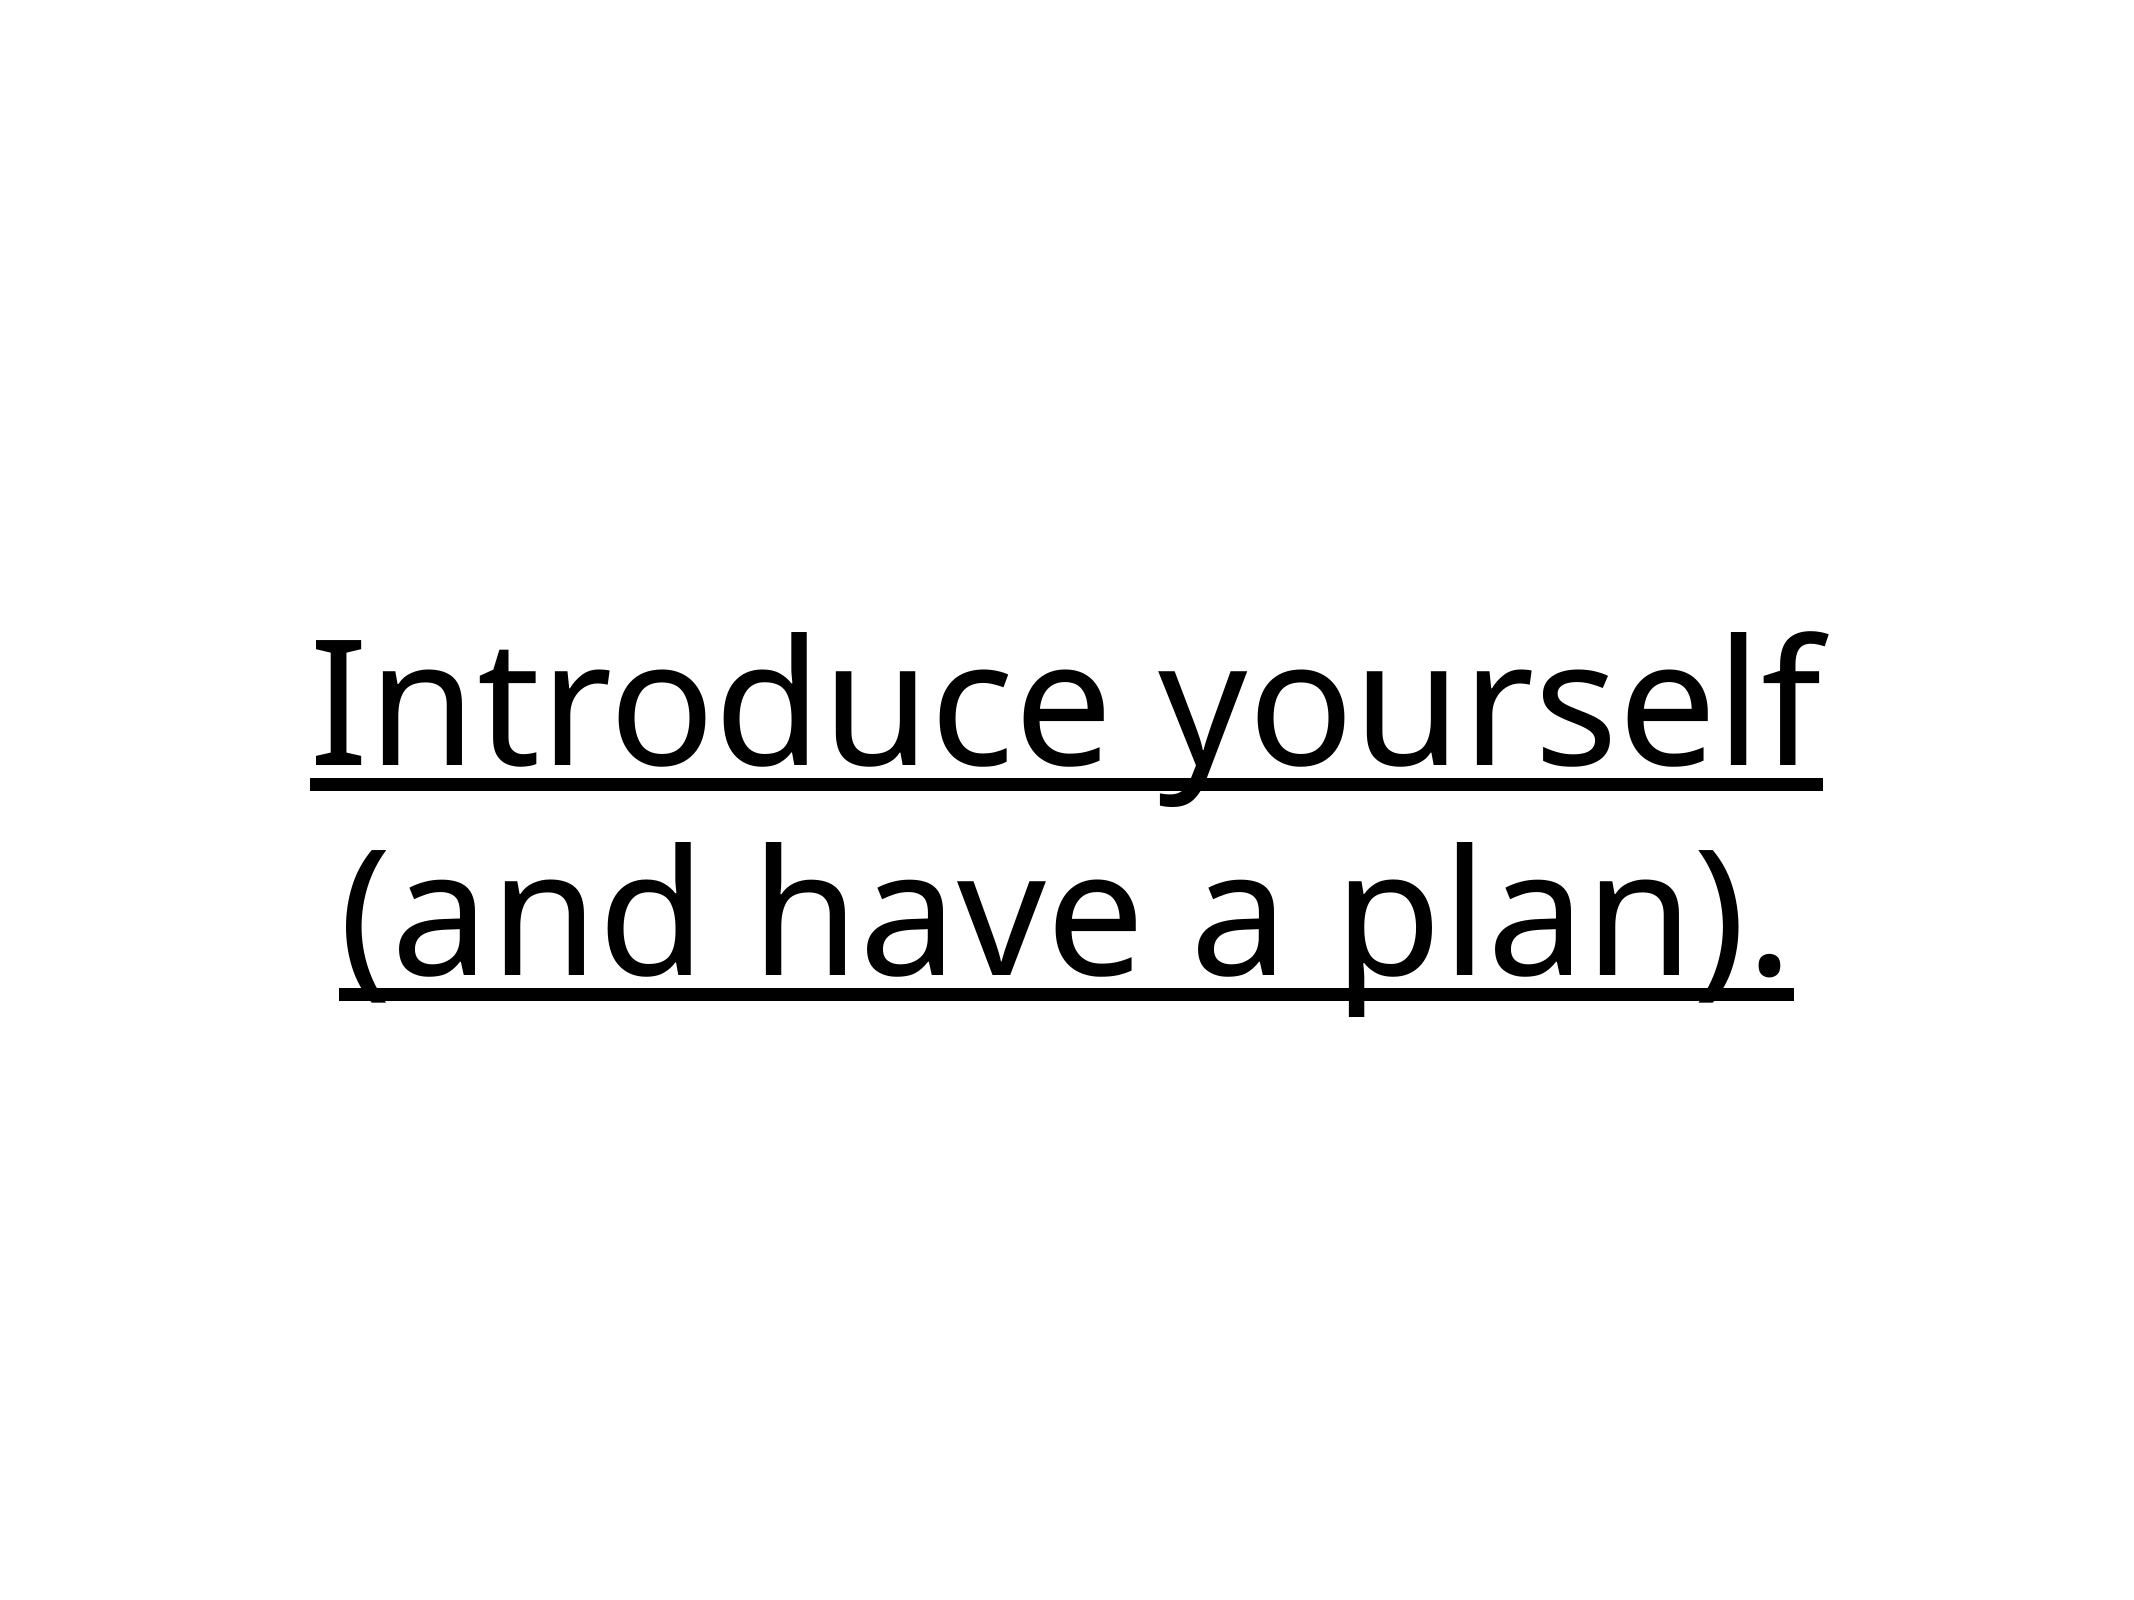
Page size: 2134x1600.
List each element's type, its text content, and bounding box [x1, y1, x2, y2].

title Introduce yourself (and have a plan). [208, 487, 1925, 1113]
